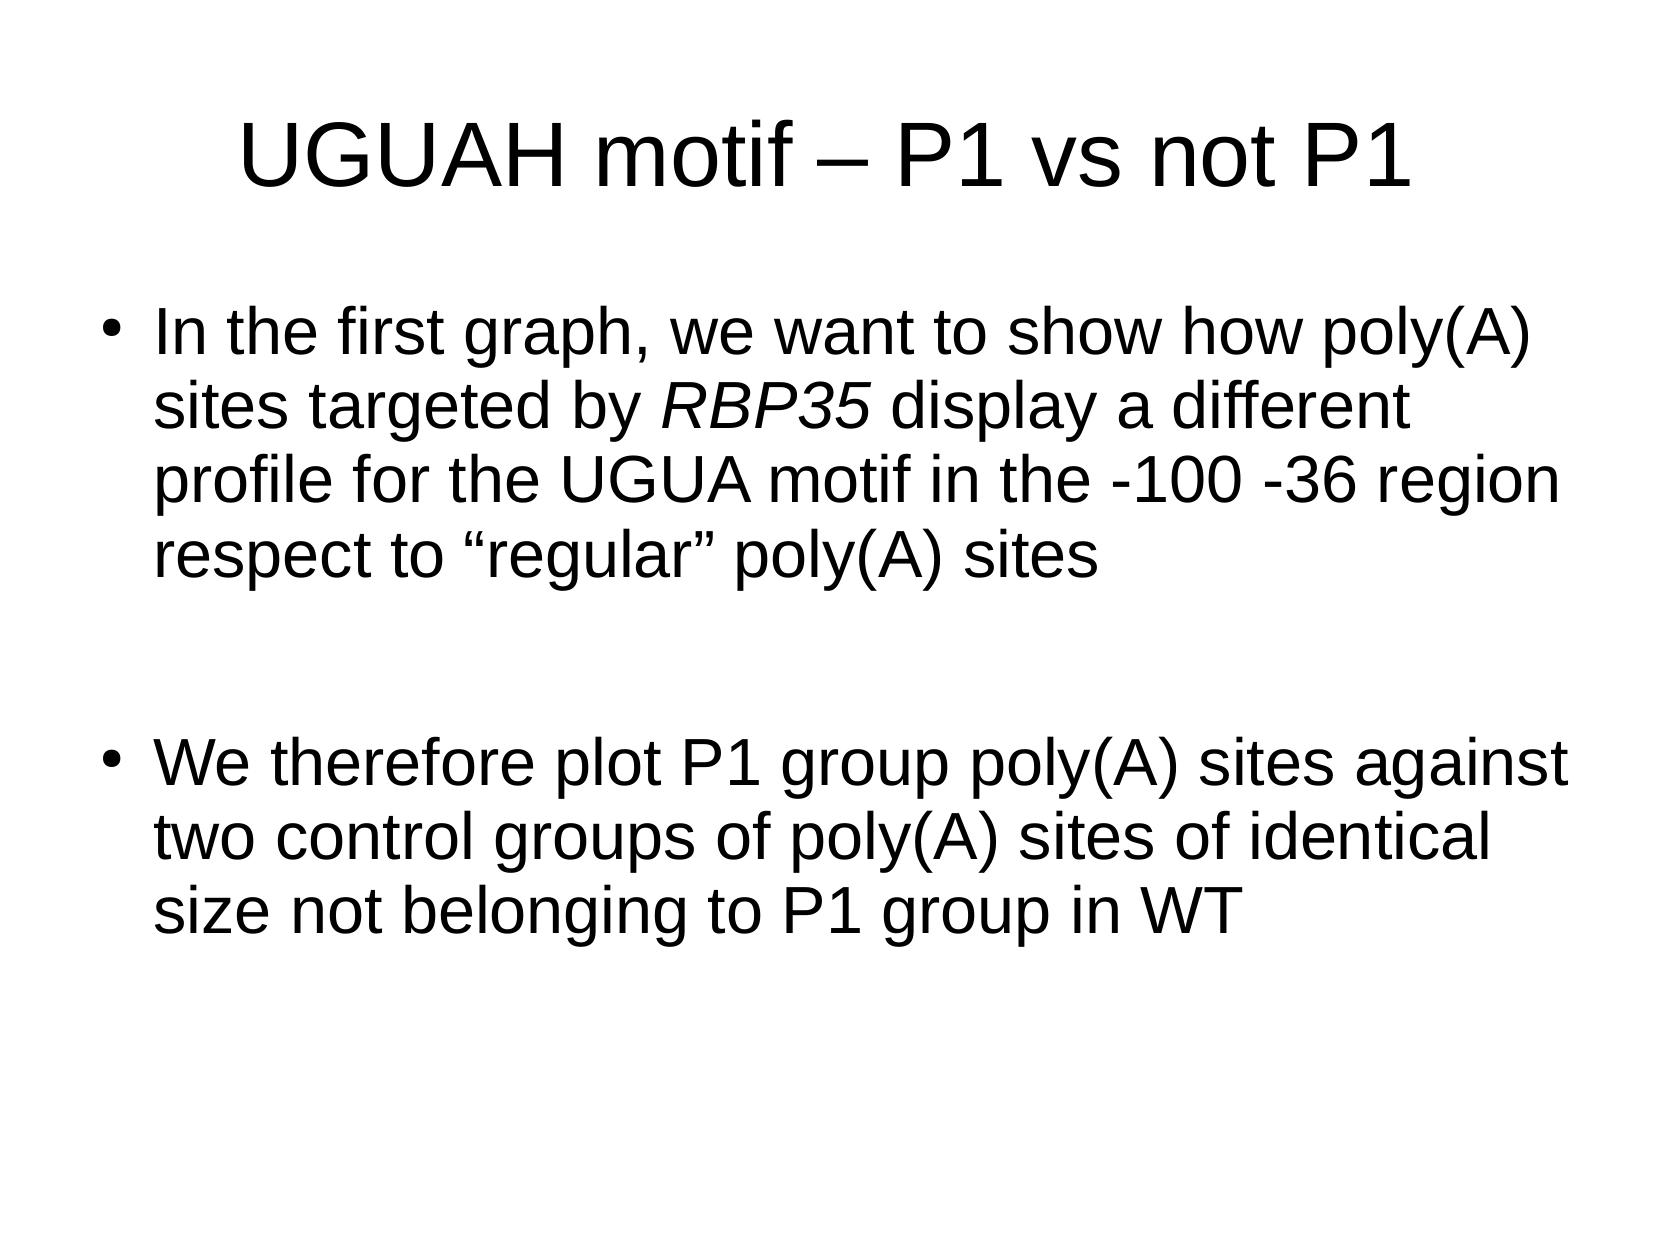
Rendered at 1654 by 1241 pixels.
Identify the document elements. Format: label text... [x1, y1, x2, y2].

list In the first graph, we want to show how poly(A) sites targeted by RBP35 display a different profile for the UGUA motif in the -100 -36 region respect to “regular” poly(A) sites We therefore plot P1 group poly(A) sites against two control groups of poly(A) sites of identical size not belonging to P1 group in WT [82, 290, 1571, 1010]
title UGUAH motif – P1 vs not P1 [82, 49, 1571, 257]
